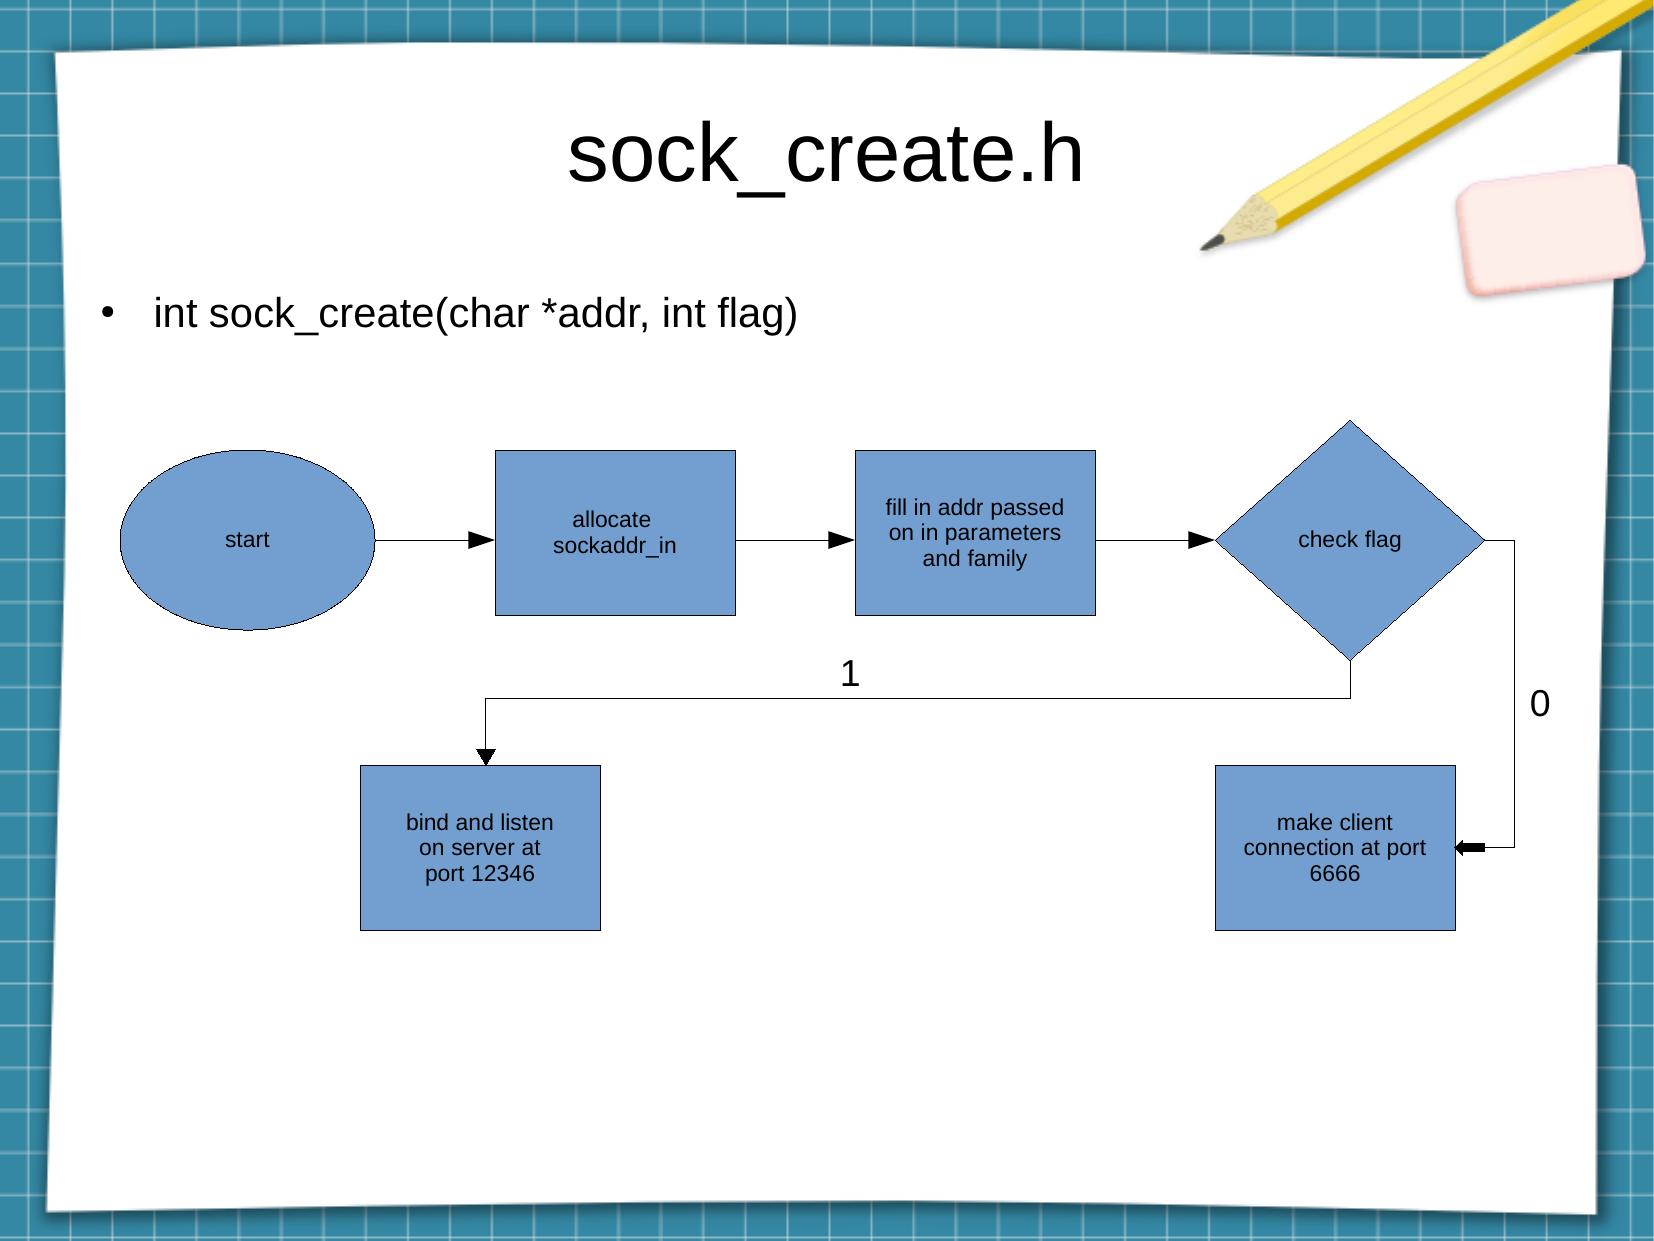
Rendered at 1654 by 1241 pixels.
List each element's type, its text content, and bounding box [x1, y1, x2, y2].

picture [0, 0, 1654, 1241]
text_box allocate sockaddr_in [495, 450, 736, 616]
text_box make client connection at port 6666 [1215, 765, 1456, 931]
text_box check flag [1215, 420, 1486, 661]
text_box 0 [1515, 675, 1561, 734]
text_box start [120, 450, 376, 631]
text_box 1 [825, 645, 946, 704]
text_box bind and listen on server at port 12346 [360, 765, 601, 931]
text_box [1454, 840, 1485, 856]
text_box [476, 735, 496, 766]
title sock_create.h [82, 49, 1571, 257]
list int sock_create(char *addr, int flag) [82, 290, 1571, 406]
text_box fill in addr passed on in parameters and family [855, 450, 1096, 616]
